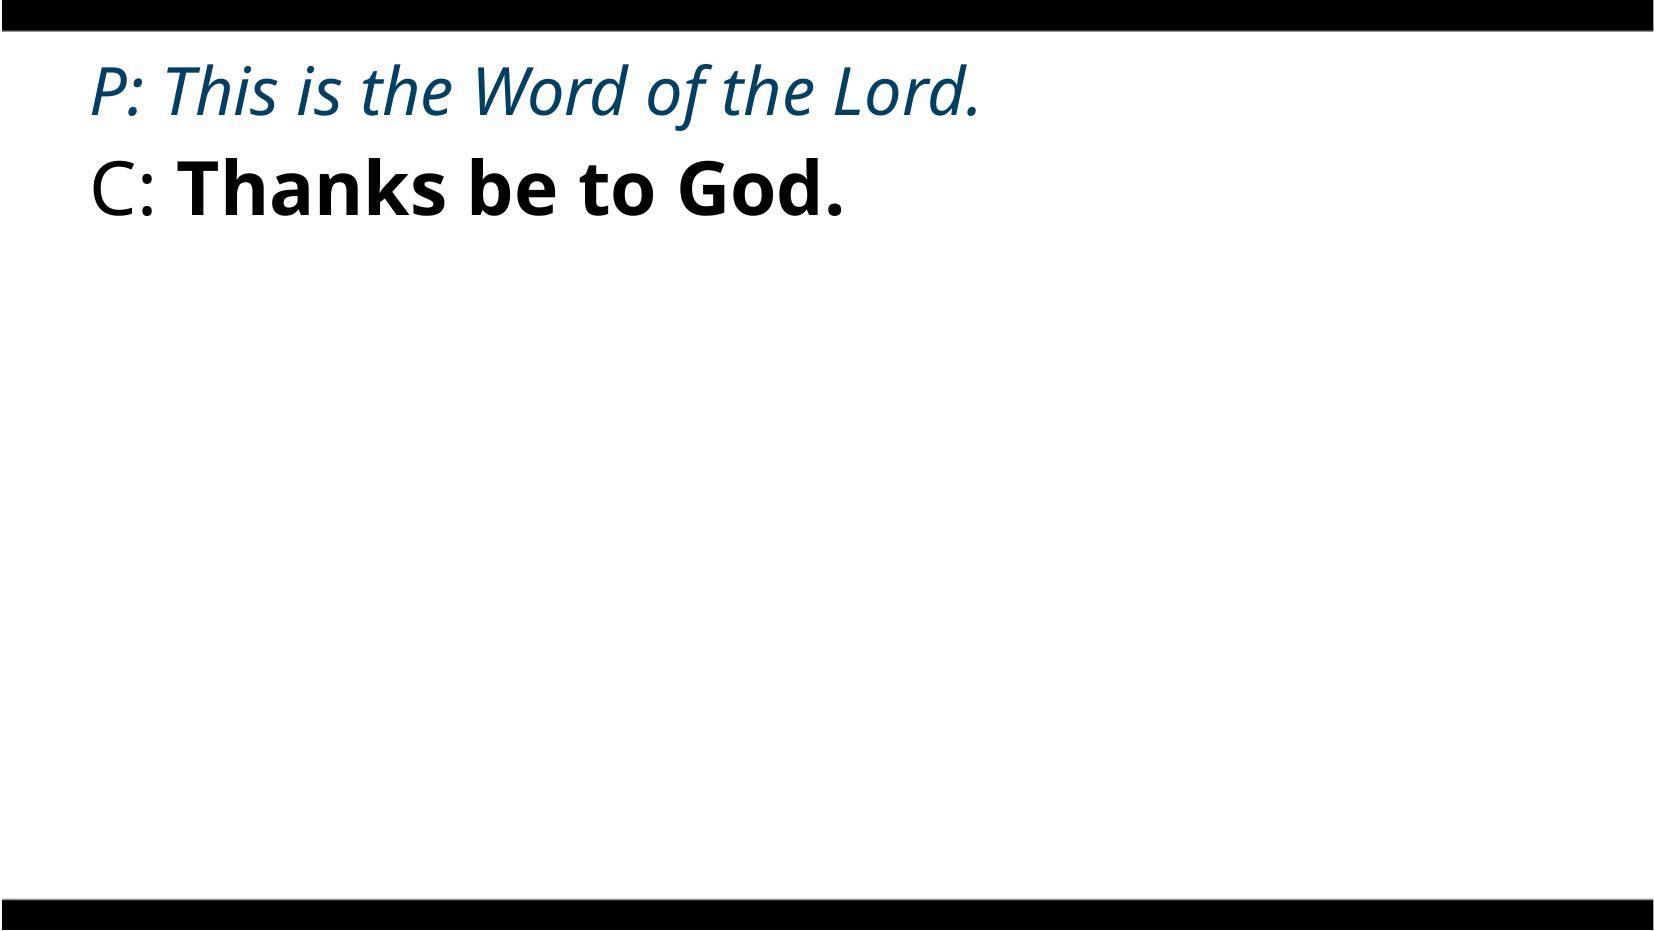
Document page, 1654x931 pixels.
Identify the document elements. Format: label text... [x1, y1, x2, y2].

picture [2, 0, 1654, 930]
text_box P: This is the Word of the Lord. C: Thanks be to God. [75, 36, 1576, 241]
